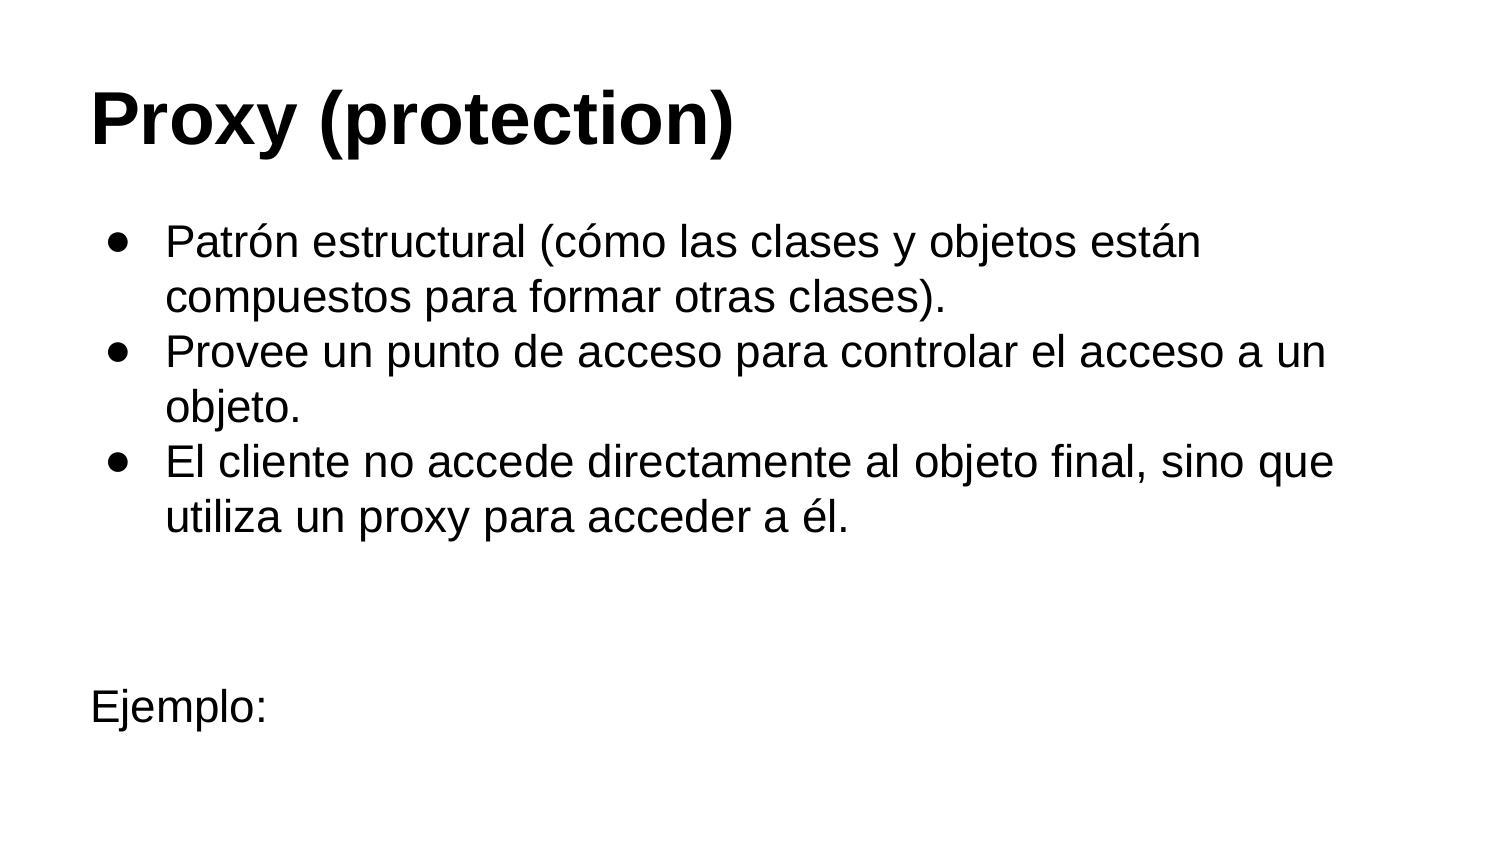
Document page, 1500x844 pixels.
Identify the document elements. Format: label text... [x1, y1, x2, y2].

list Patrón estructural (cómo las clases y objetos están compuestos para formar otras clases). Provee un punto de acceso para controlar el acceso a un objeto. El cliente no accede directamente al objeto final, sino que utiliza un proxy para acceder a él. Ejemplo: [75, 196, 1425, 808]
title Proxy (protection) [75, 33, 1425, 175]
